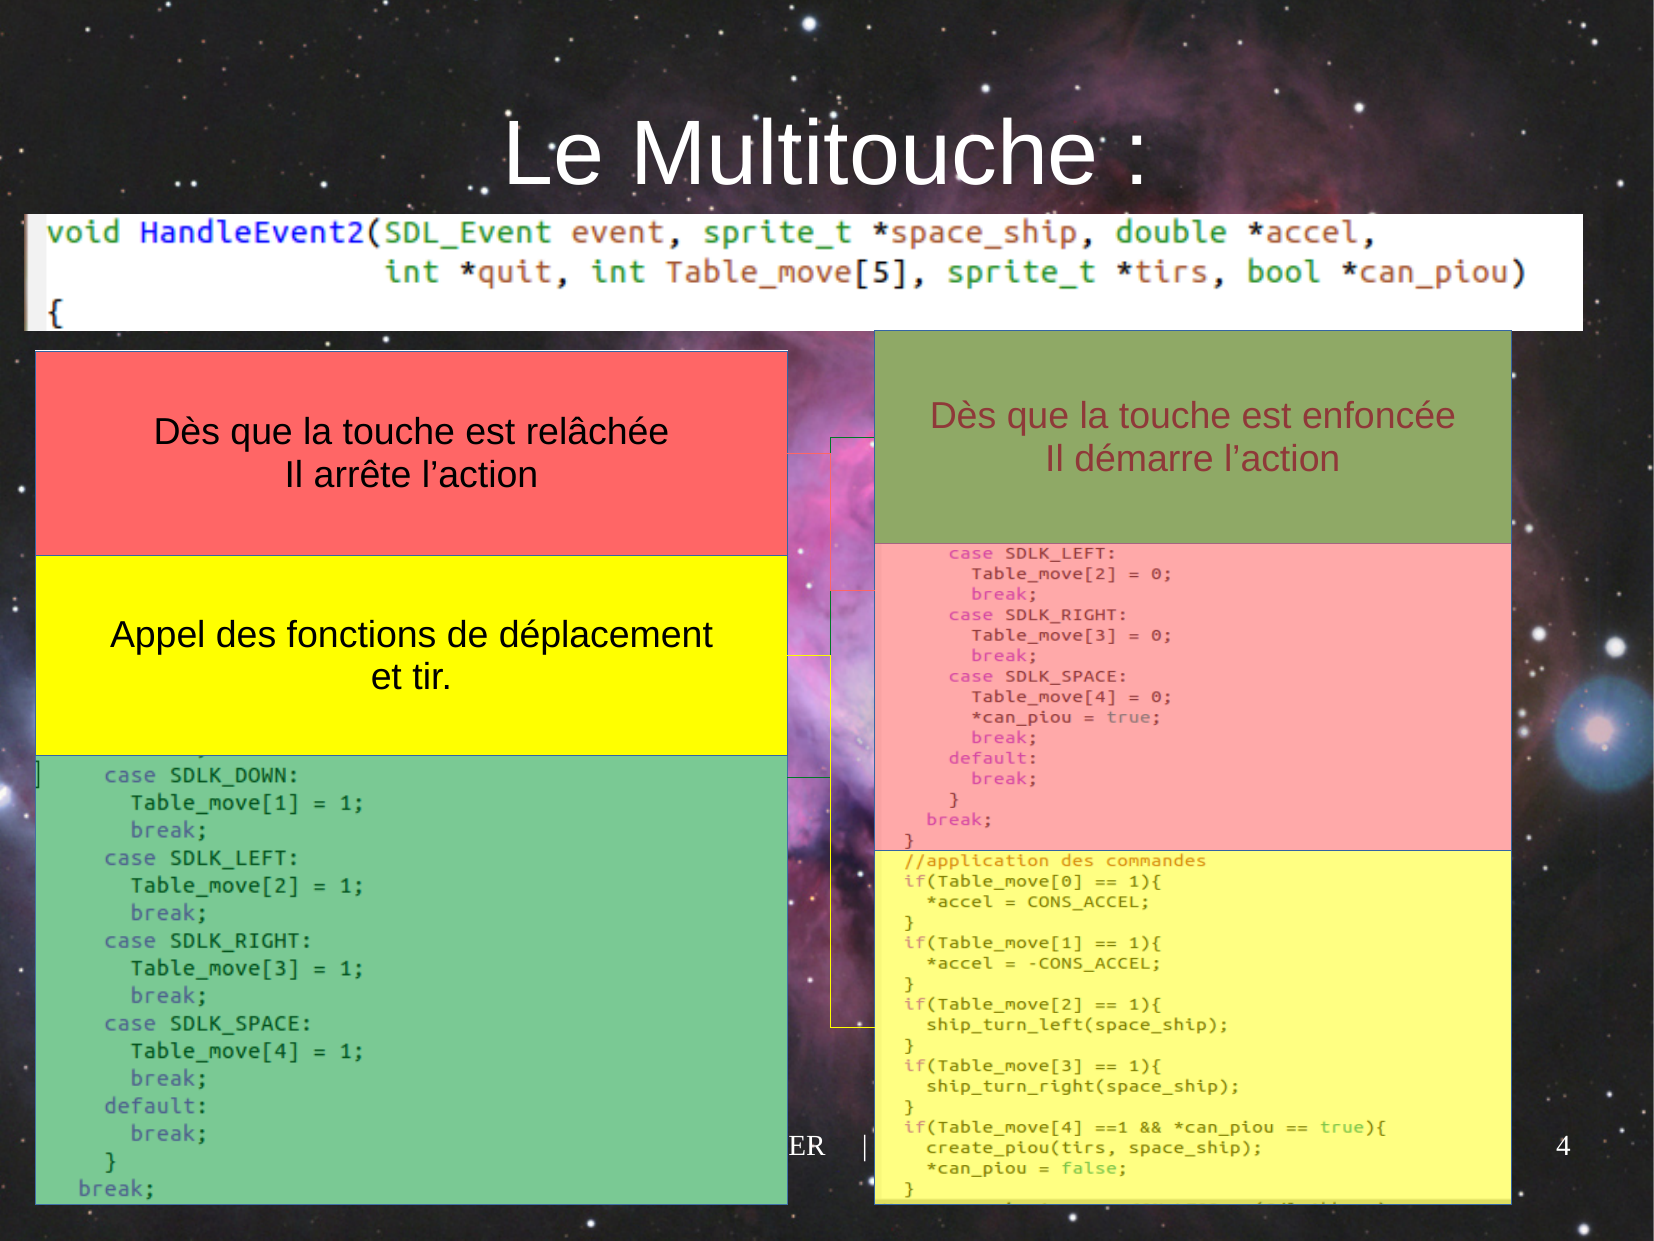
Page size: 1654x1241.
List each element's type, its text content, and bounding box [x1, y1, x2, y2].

text_box [874, 330, 1512, 1205]
title Le Multitouche : [82, 49, 1571, 214]
text_box Appel des fonctions de déplacement et tir. [35, 555, 788, 756]
picture [0, 0, 1654, 1241]
text_box [35, 756, 788, 1205]
text_box Dès que la touche est relâchée Il arrête l’action [35, 351, 788, 555]
